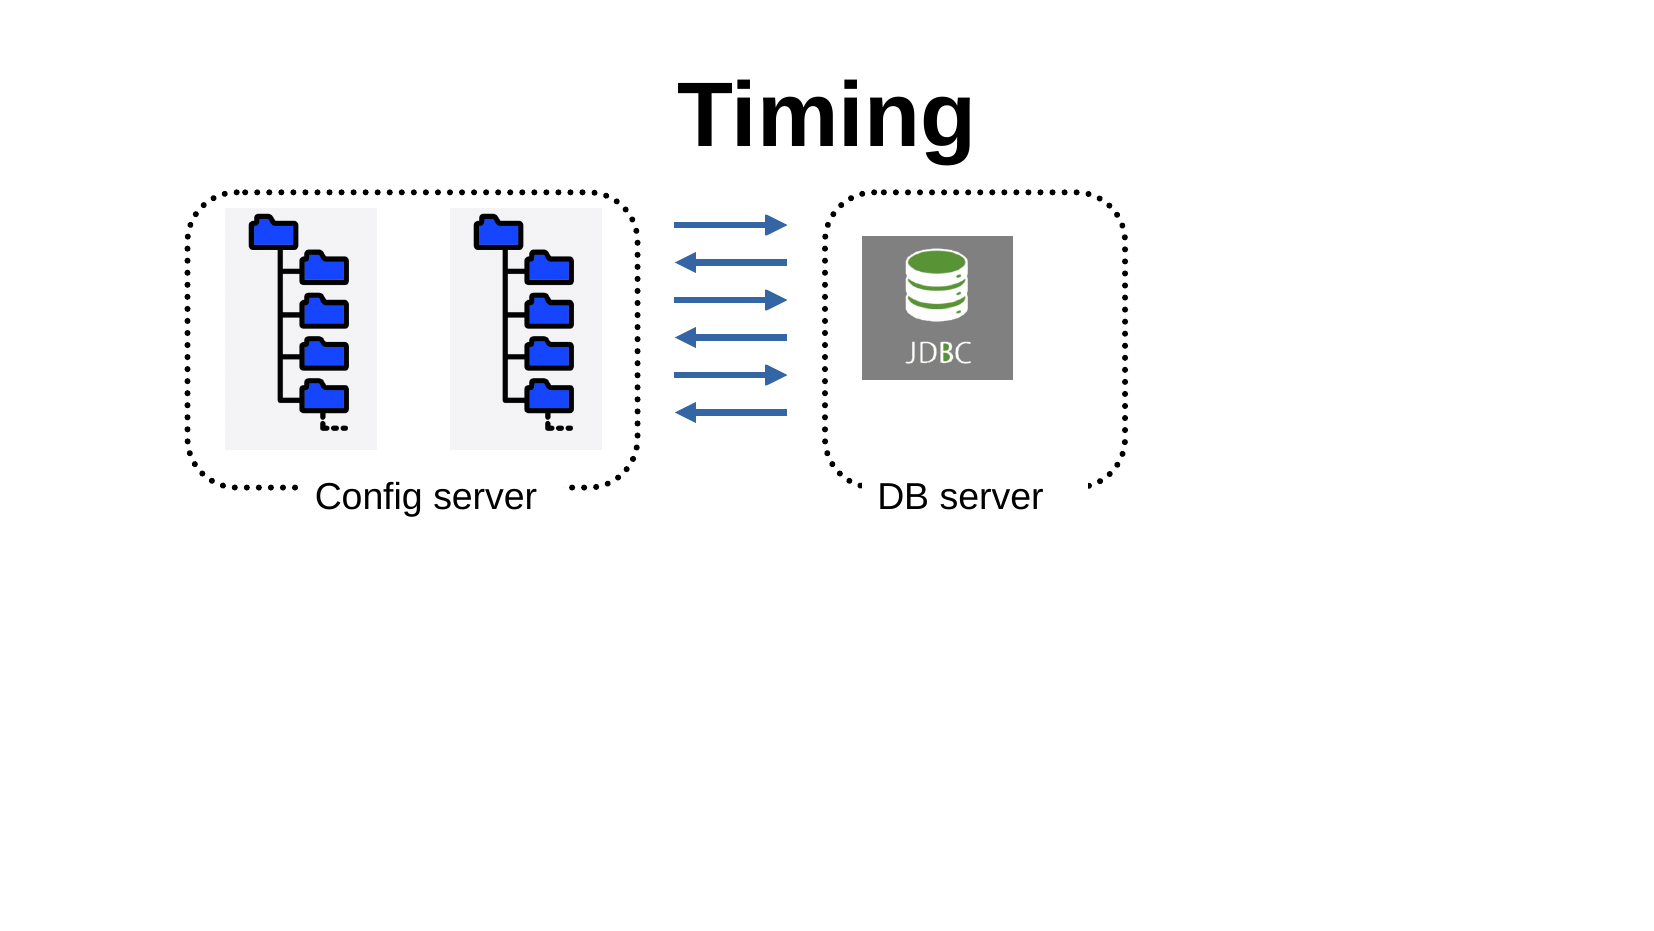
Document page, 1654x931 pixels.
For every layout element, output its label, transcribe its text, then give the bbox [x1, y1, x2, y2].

picture [225, 208, 377, 451]
title Timing [82, 37, 1571, 193]
picture [862, 236, 1013, 380]
text_box DB server [862, 468, 1088, 526]
text_box Config server [300, 468, 563, 526]
text_box [187, 192, 638, 526]
picture [450, 208, 602, 451]
text_box [825, 192, 1126, 487]
